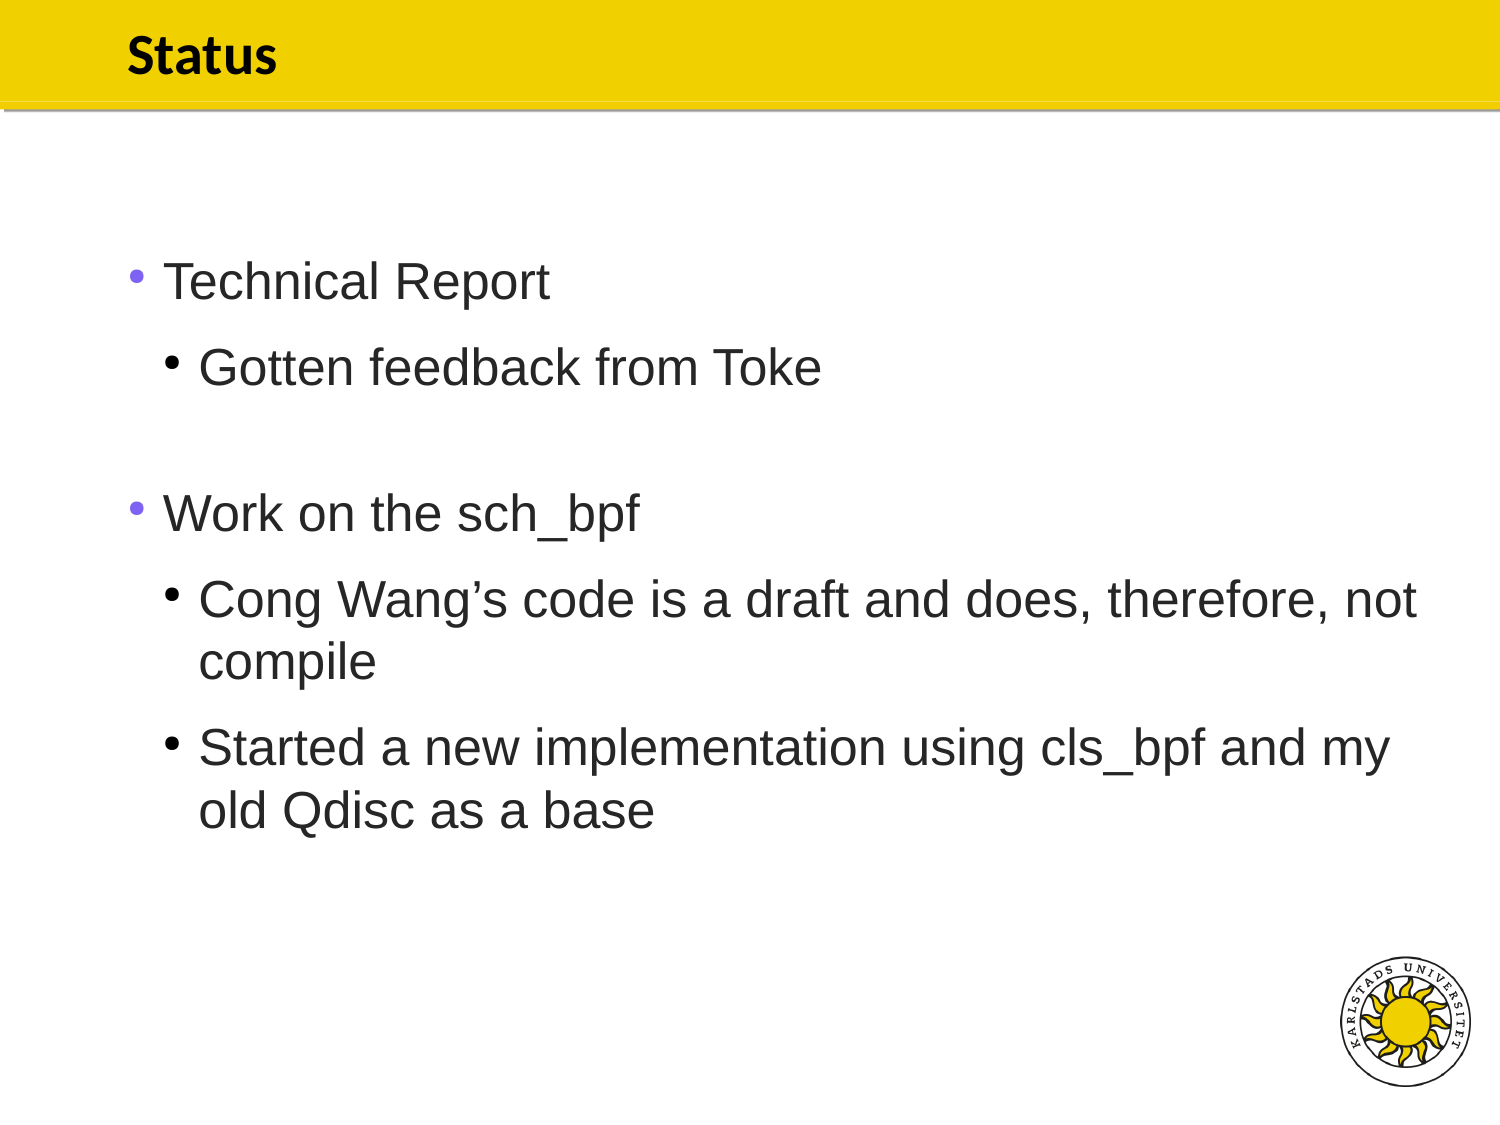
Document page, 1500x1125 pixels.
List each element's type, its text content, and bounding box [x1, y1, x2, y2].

list Technical Report Gotten feedback from Toke Work on the sch_bpf Cong Wang’s code is a draft and does, therefore, not compile Started a new implementation using cls_bpf and my old Qdisc as a base [112, 166, 1441, 970]
picture [1340, 948, 1471, 1095]
title Status [112, 0, 1388, 102]
